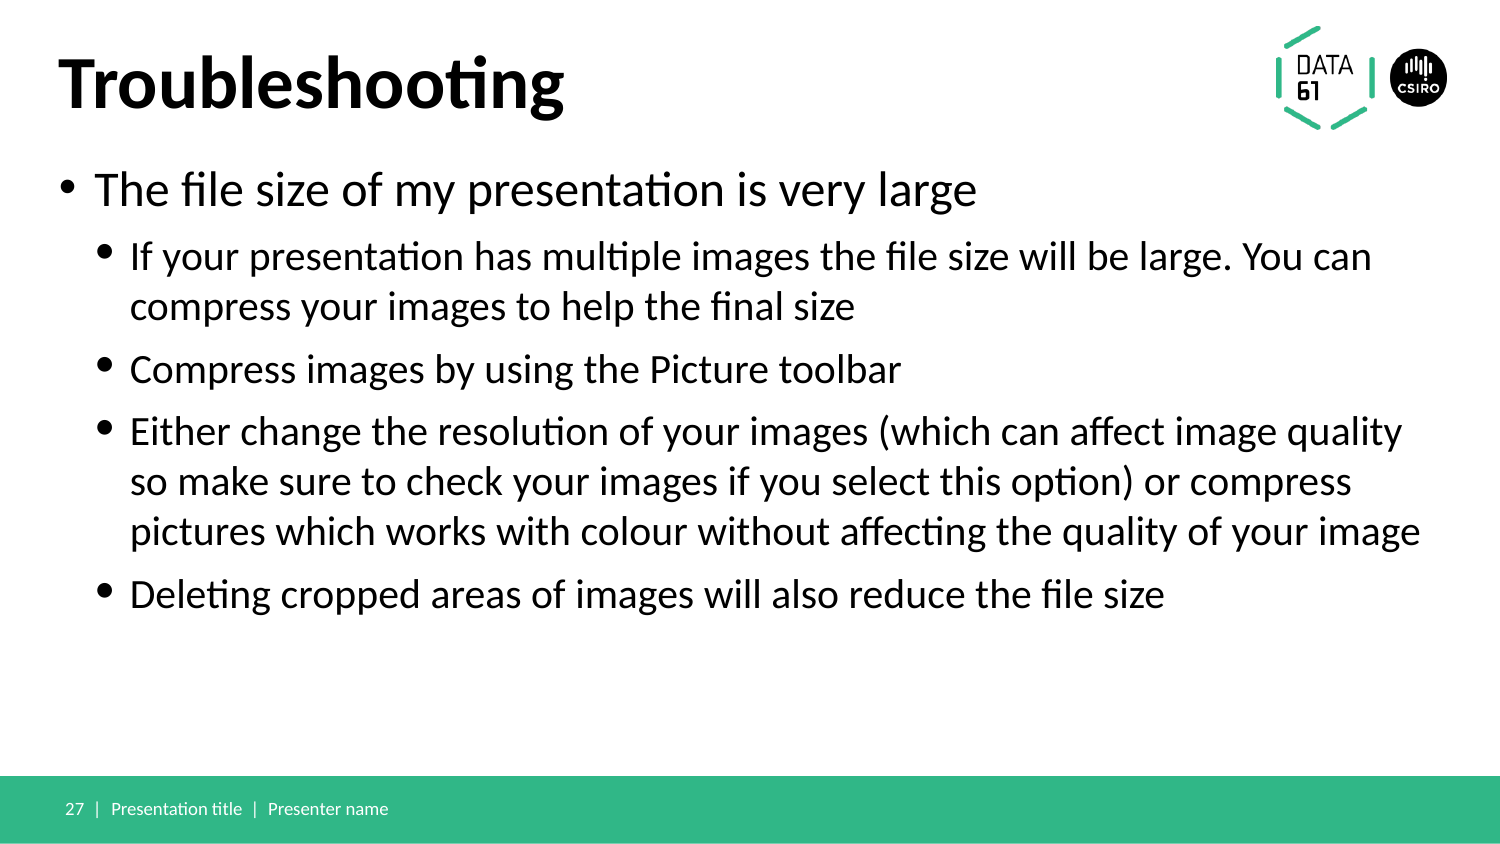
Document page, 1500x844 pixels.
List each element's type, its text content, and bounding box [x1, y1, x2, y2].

title Troubleshooting [58, 33, 1258, 139]
footer Presentation title | Presenter name [111, 800, 1110, 816]
picture [1276, 26, 1447, 130]
list The file size of my presentation is very large If your presentation has multiple images the file size will be large. You can compress your images to help the final size Compress images by using the Picture toolbar Either change the resolution of your images (which can affect image quality so make sure to check your images if you select this option) or compress pictures which works with colour without affecting the quality of your image Deleting cropped areas of images will also reduce the file size [58, 156, 1447, 719]
slide_number <number> | [54, 800, 102, 816]
